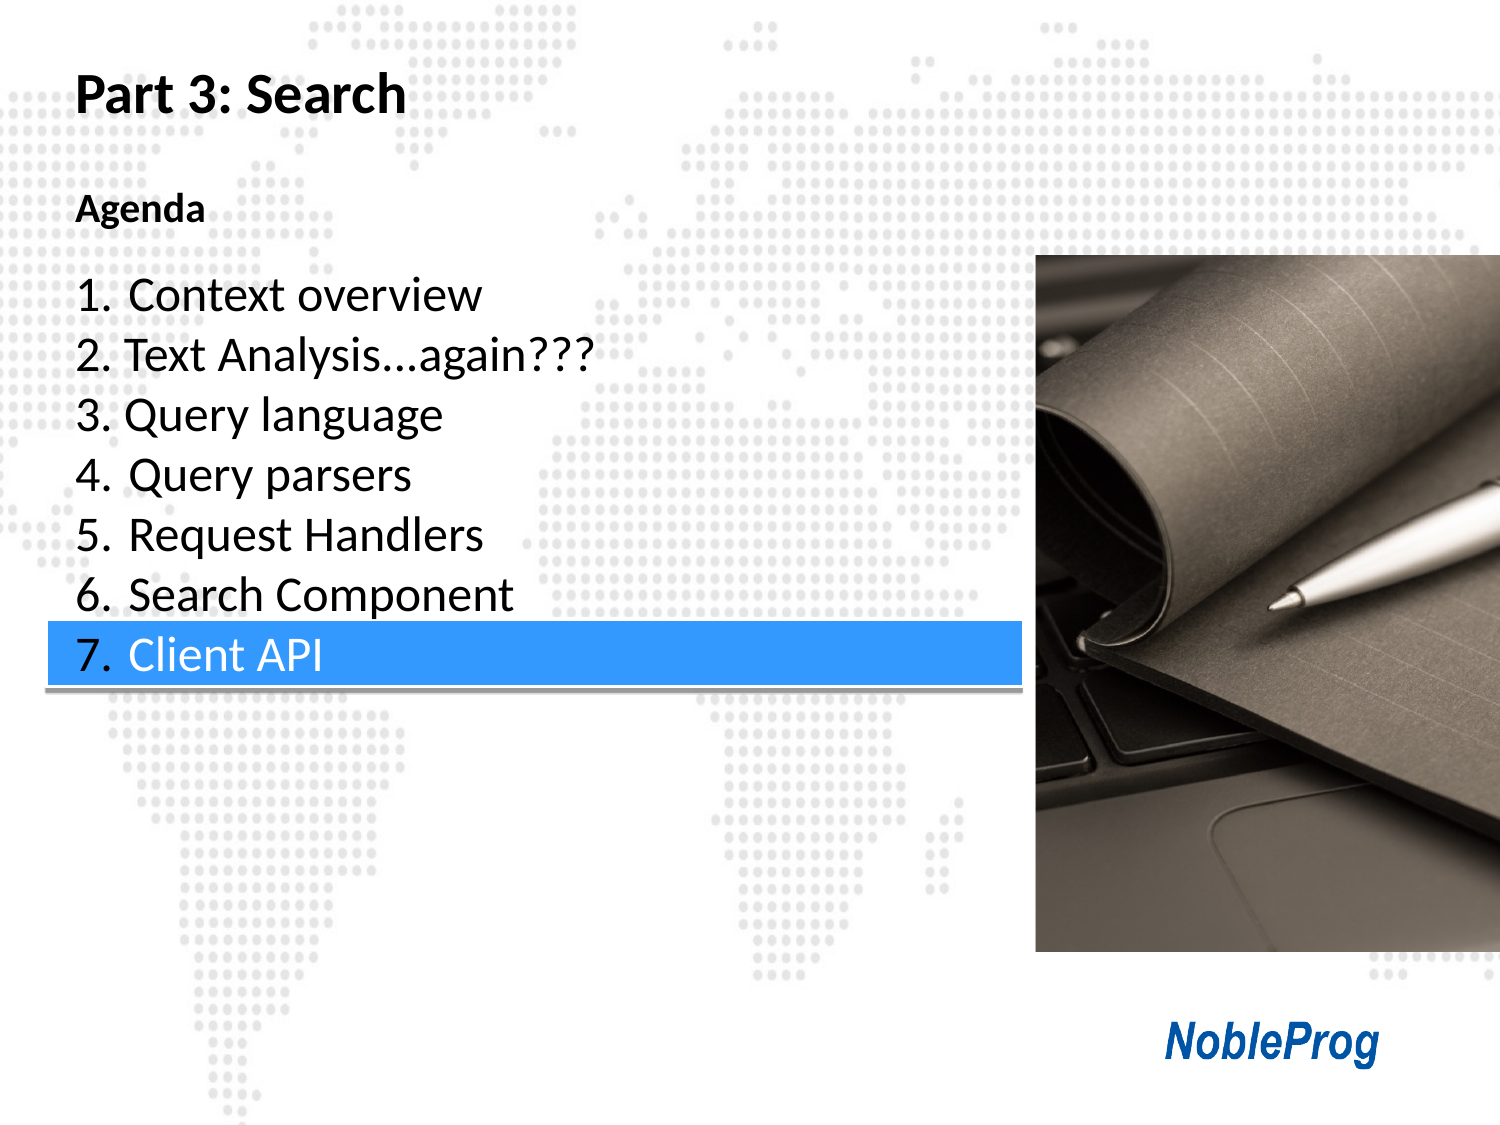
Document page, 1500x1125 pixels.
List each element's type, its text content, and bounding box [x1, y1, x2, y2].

picture [0, 0, 1500, 1125]
text_box Agenda [75, 180, 1425, 231]
text_box [46, 619, 75, 687]
text_box Context overview Text Analysis...again??? Query language Query parsers Request Handlers Search Component Client API [75, 261, 1425, 958]
text_box Part 3: Search [75, 55, 1425, 127]
